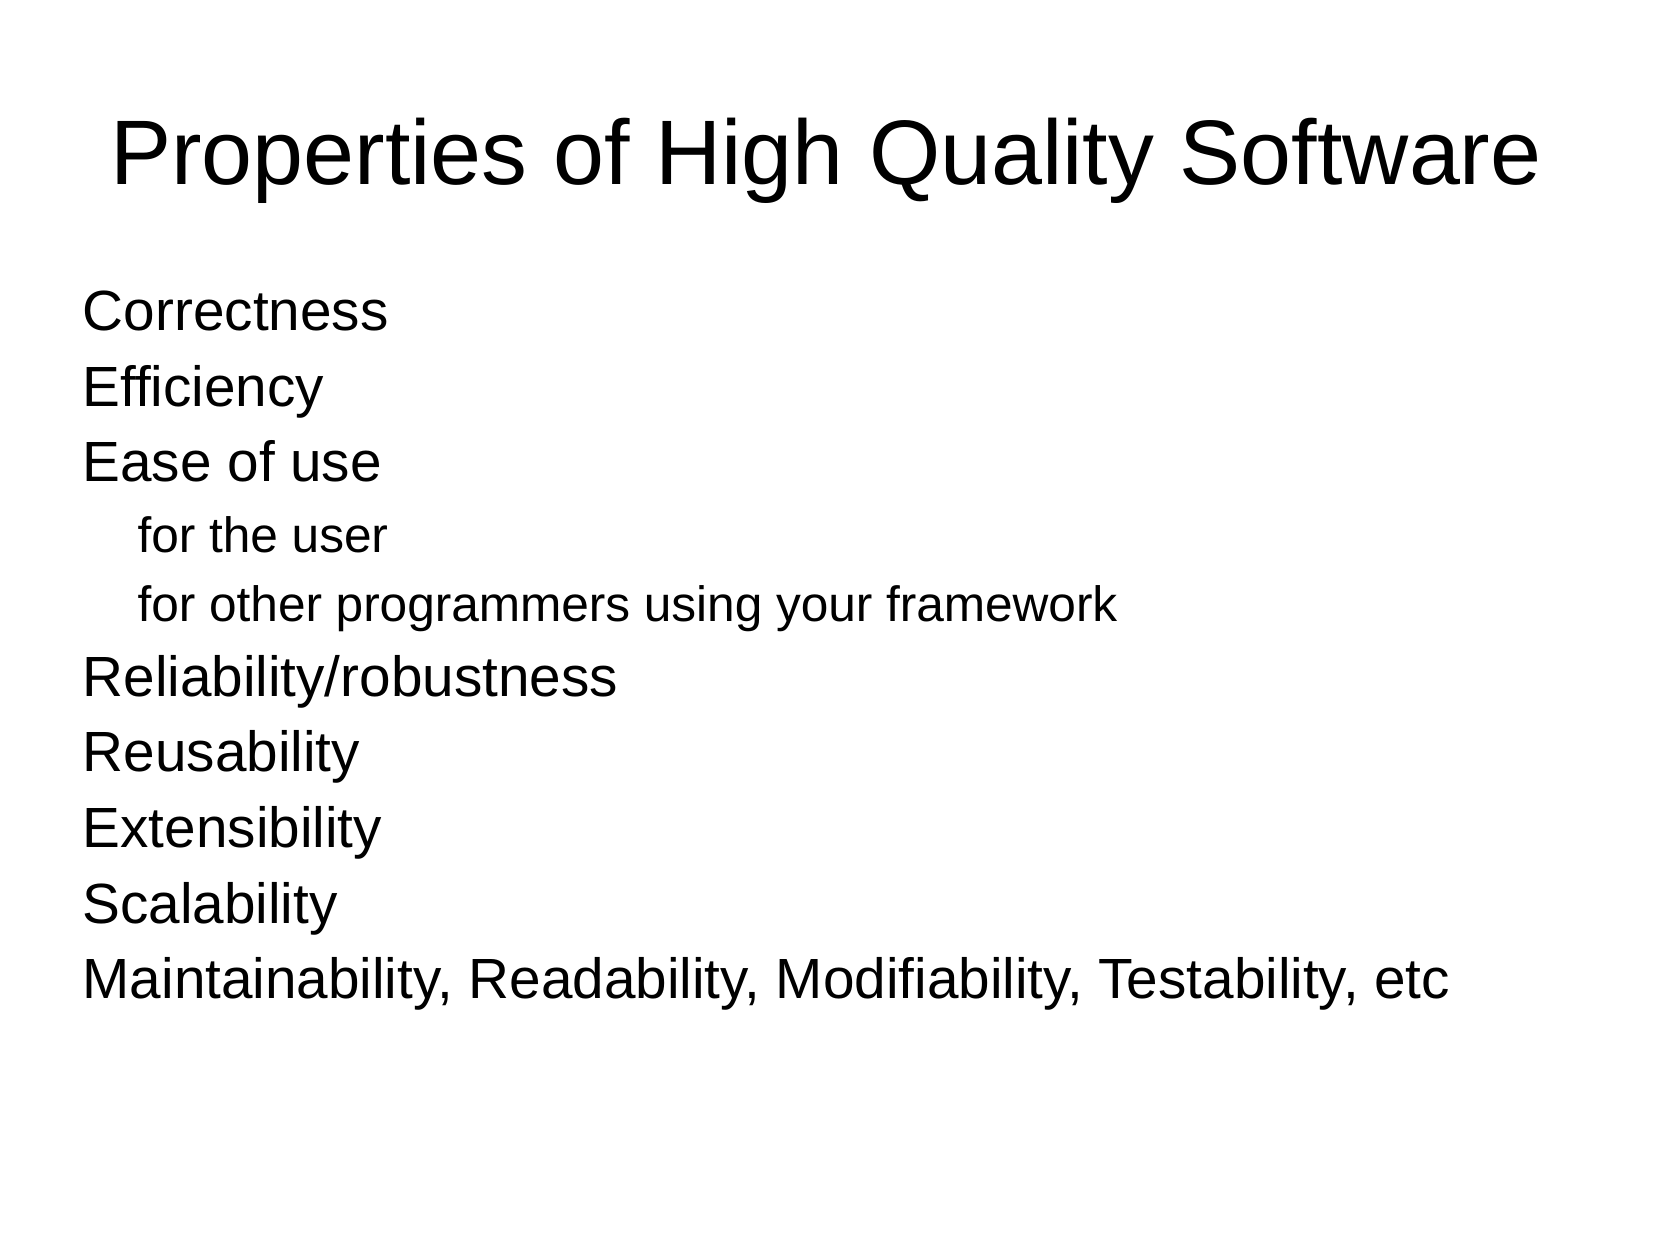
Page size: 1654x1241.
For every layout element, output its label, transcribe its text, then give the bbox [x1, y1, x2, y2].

list Correctness Efficiency Ease of use for the user for other programmers using your framework Reliability/robustness Reusability Extensibility Scalability Maintainability, Readability, Modifiability, Testability, etc [82, 290, 1571, 1010]
title Properties of High Quality Software [82, 49, 1571, 257]
